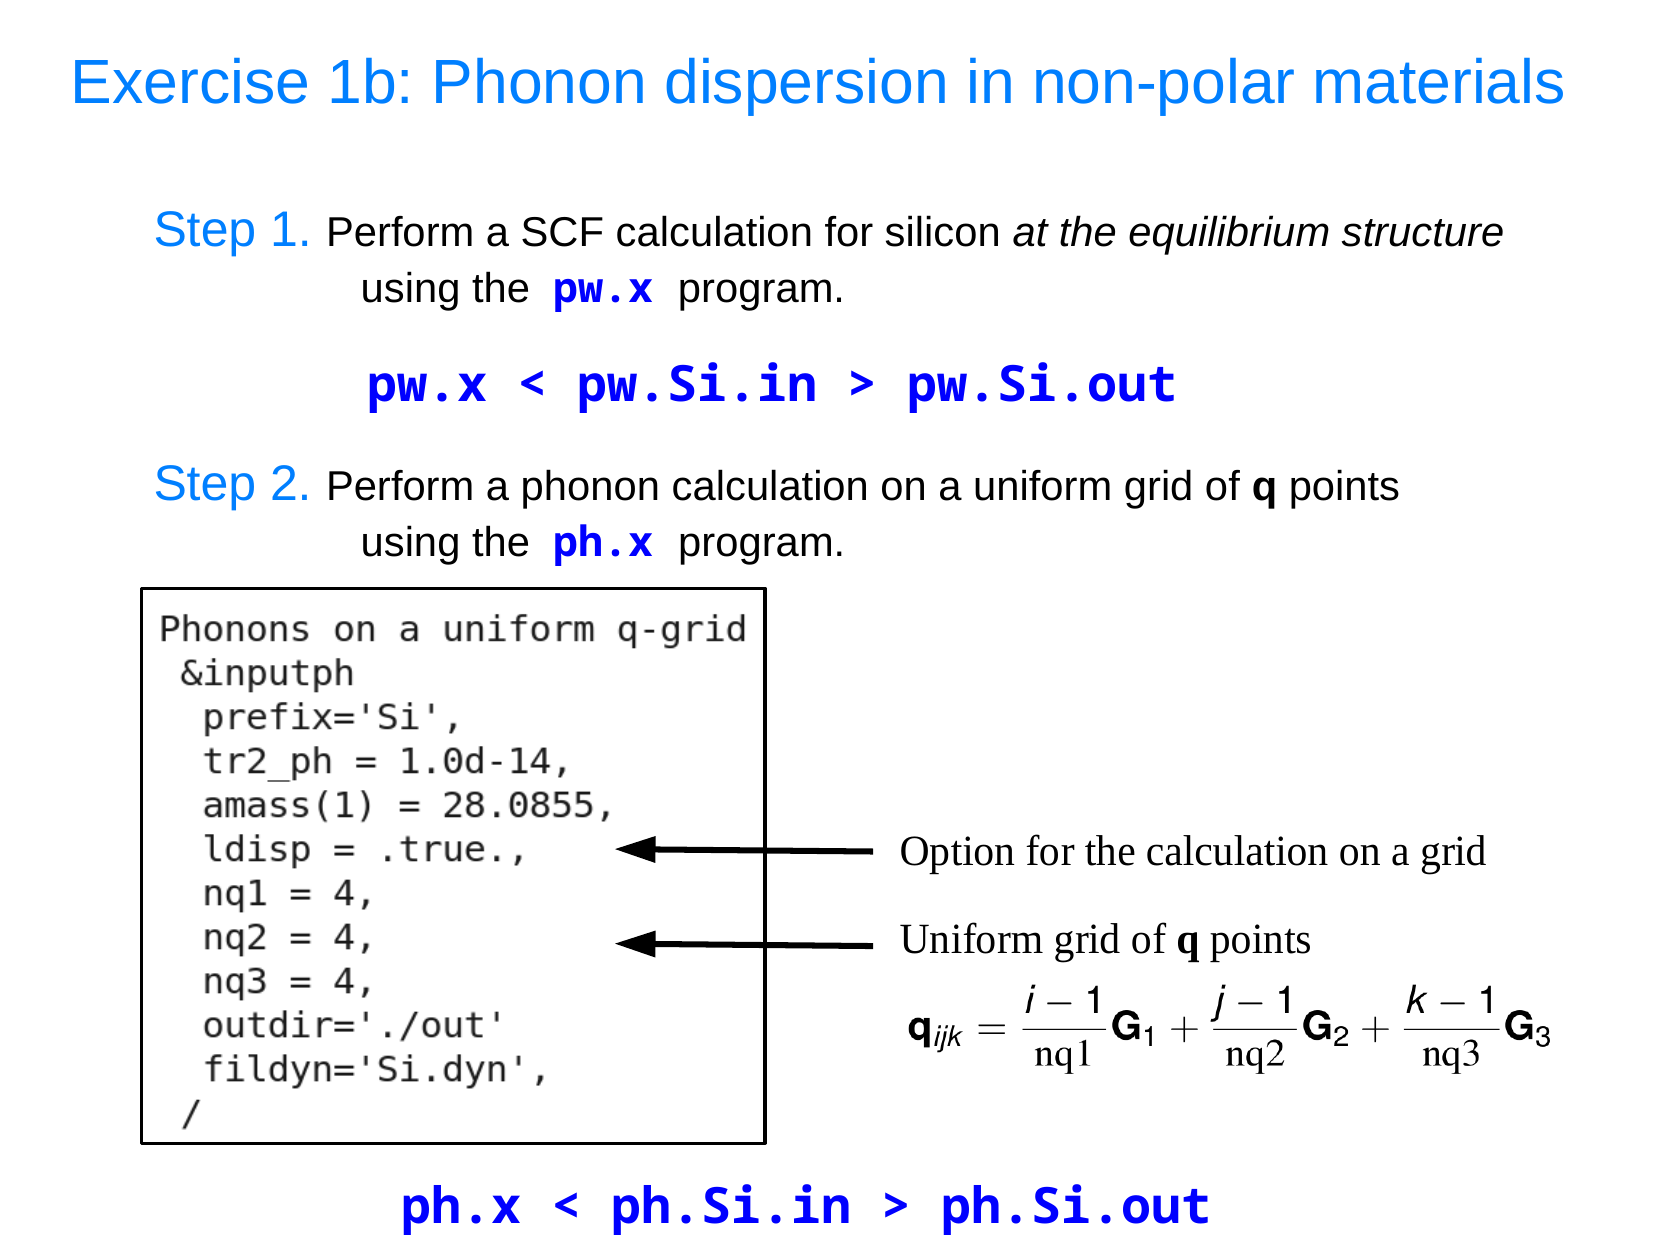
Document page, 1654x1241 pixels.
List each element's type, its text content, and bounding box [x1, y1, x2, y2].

title Exercise 1b: Phonon dispersion in non-polar materials [45, 0, 1572, 186]
list ph.x < ph.Si.in > ph.Si.out [330, 1170, 1316, 1241]
list Step 2. Perform a phonon calculation on a uniform grid of q points using the ph.x program. [82, 455, 1571, 586]
picture [150, 603, 759, 1142]
picture [903, 971, 1557, 1081]
list pw.x < pw.Si.in > pw.Si.out [296, 348, 1281, 471]
list Step 1. Perform a SCF calculation for silicon at the equilibrium structure using the pw.x program. [82, 201, 1571, 332]
chart [779, 702, 1606, 976]
